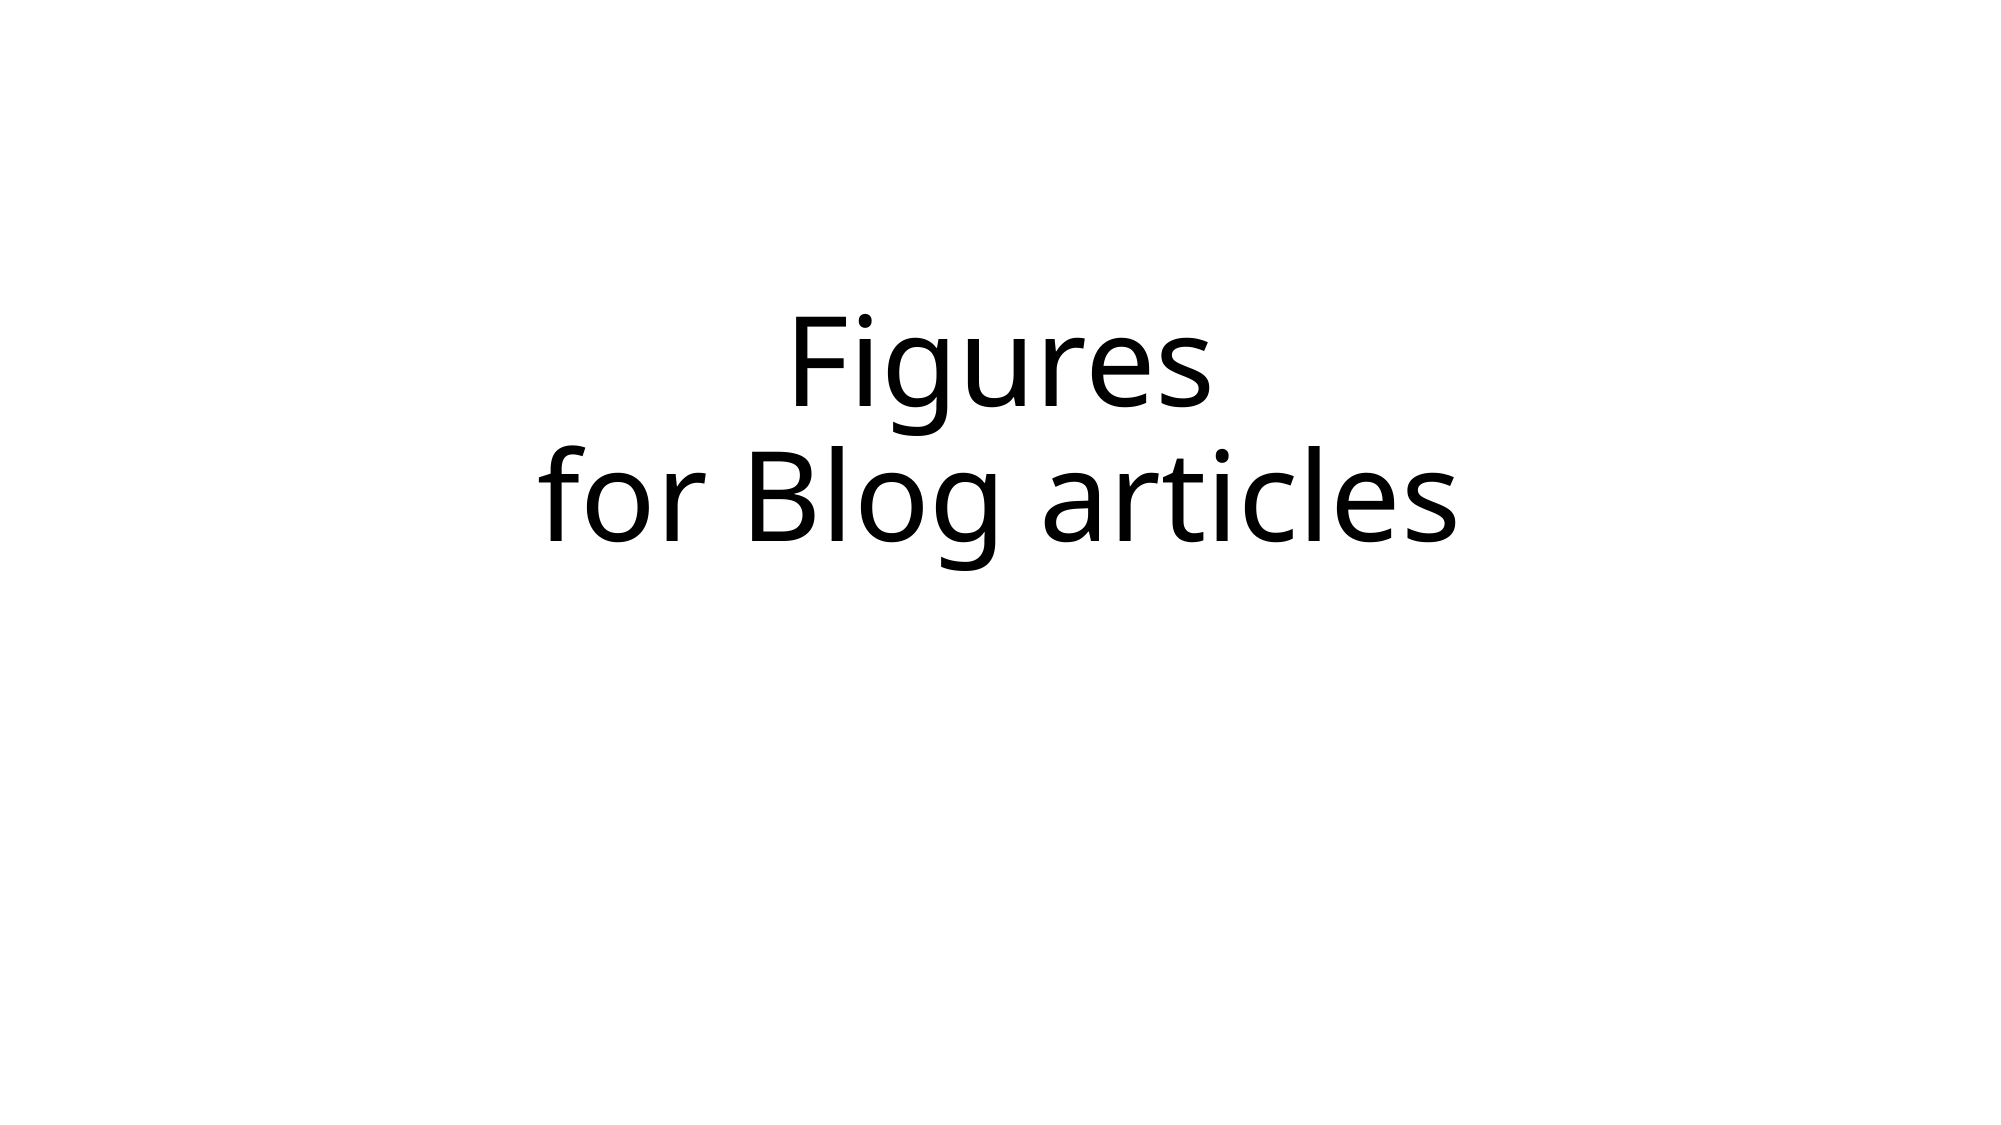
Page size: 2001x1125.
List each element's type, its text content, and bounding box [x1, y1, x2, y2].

title Figures for Blog articles [249, 184, 1750, 576]
